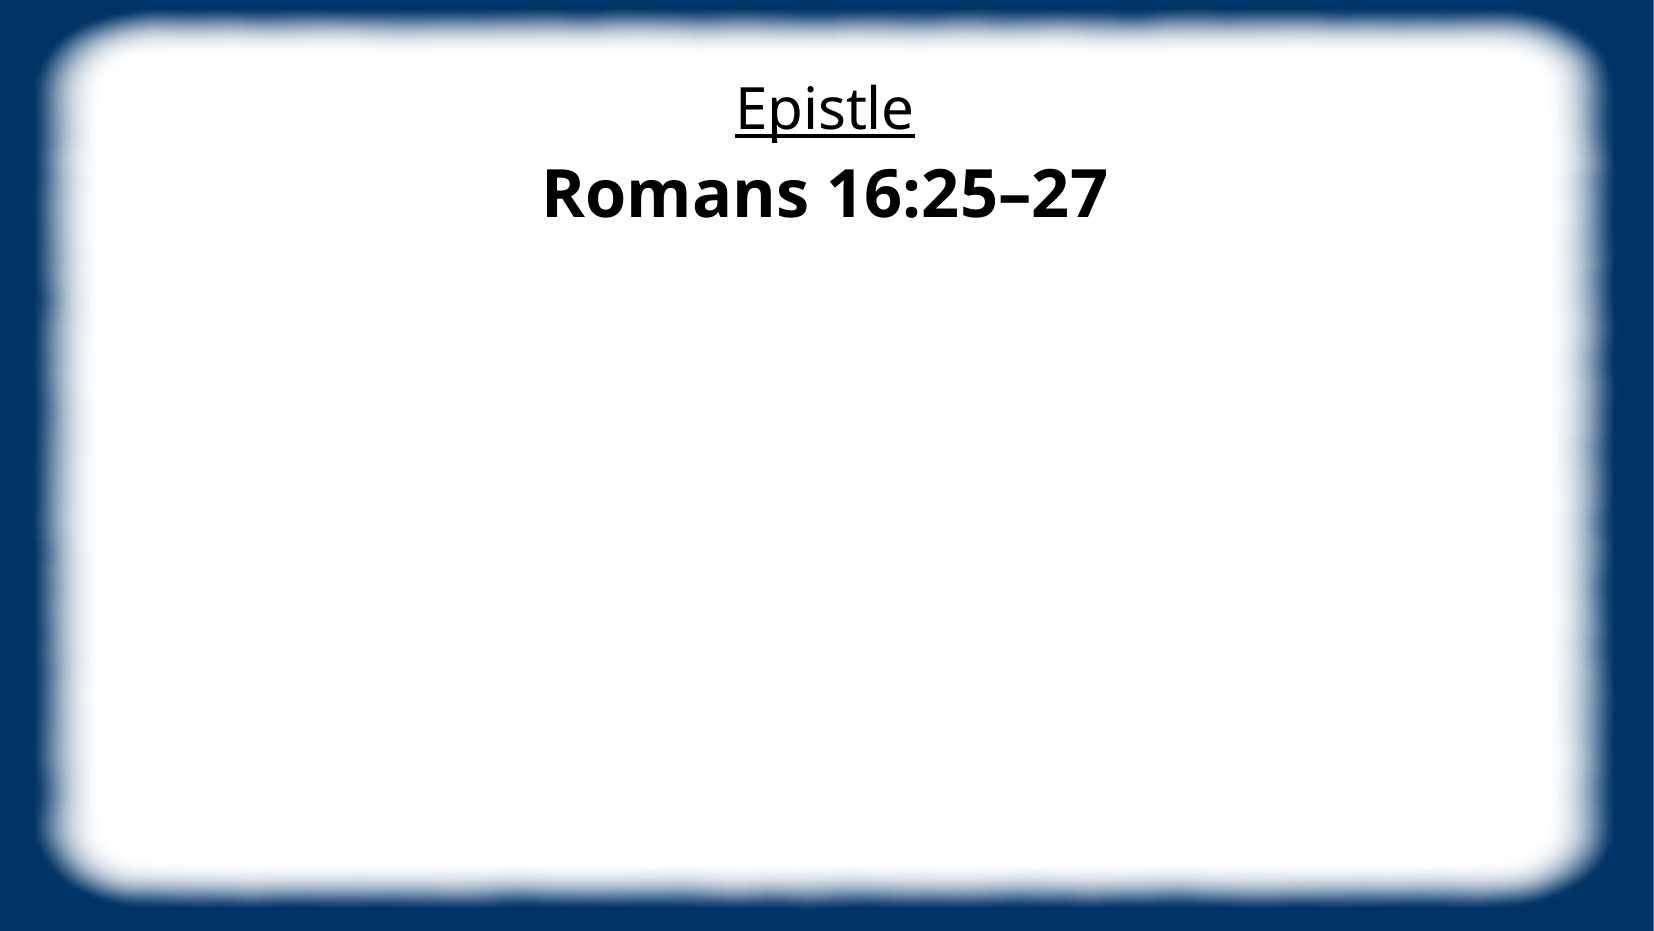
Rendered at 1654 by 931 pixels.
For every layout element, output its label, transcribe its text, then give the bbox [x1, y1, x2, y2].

picture [0, 0, 1654, 931]
text_box Epistle Romans 16:25–27 [75, 60, 1576, 241]
